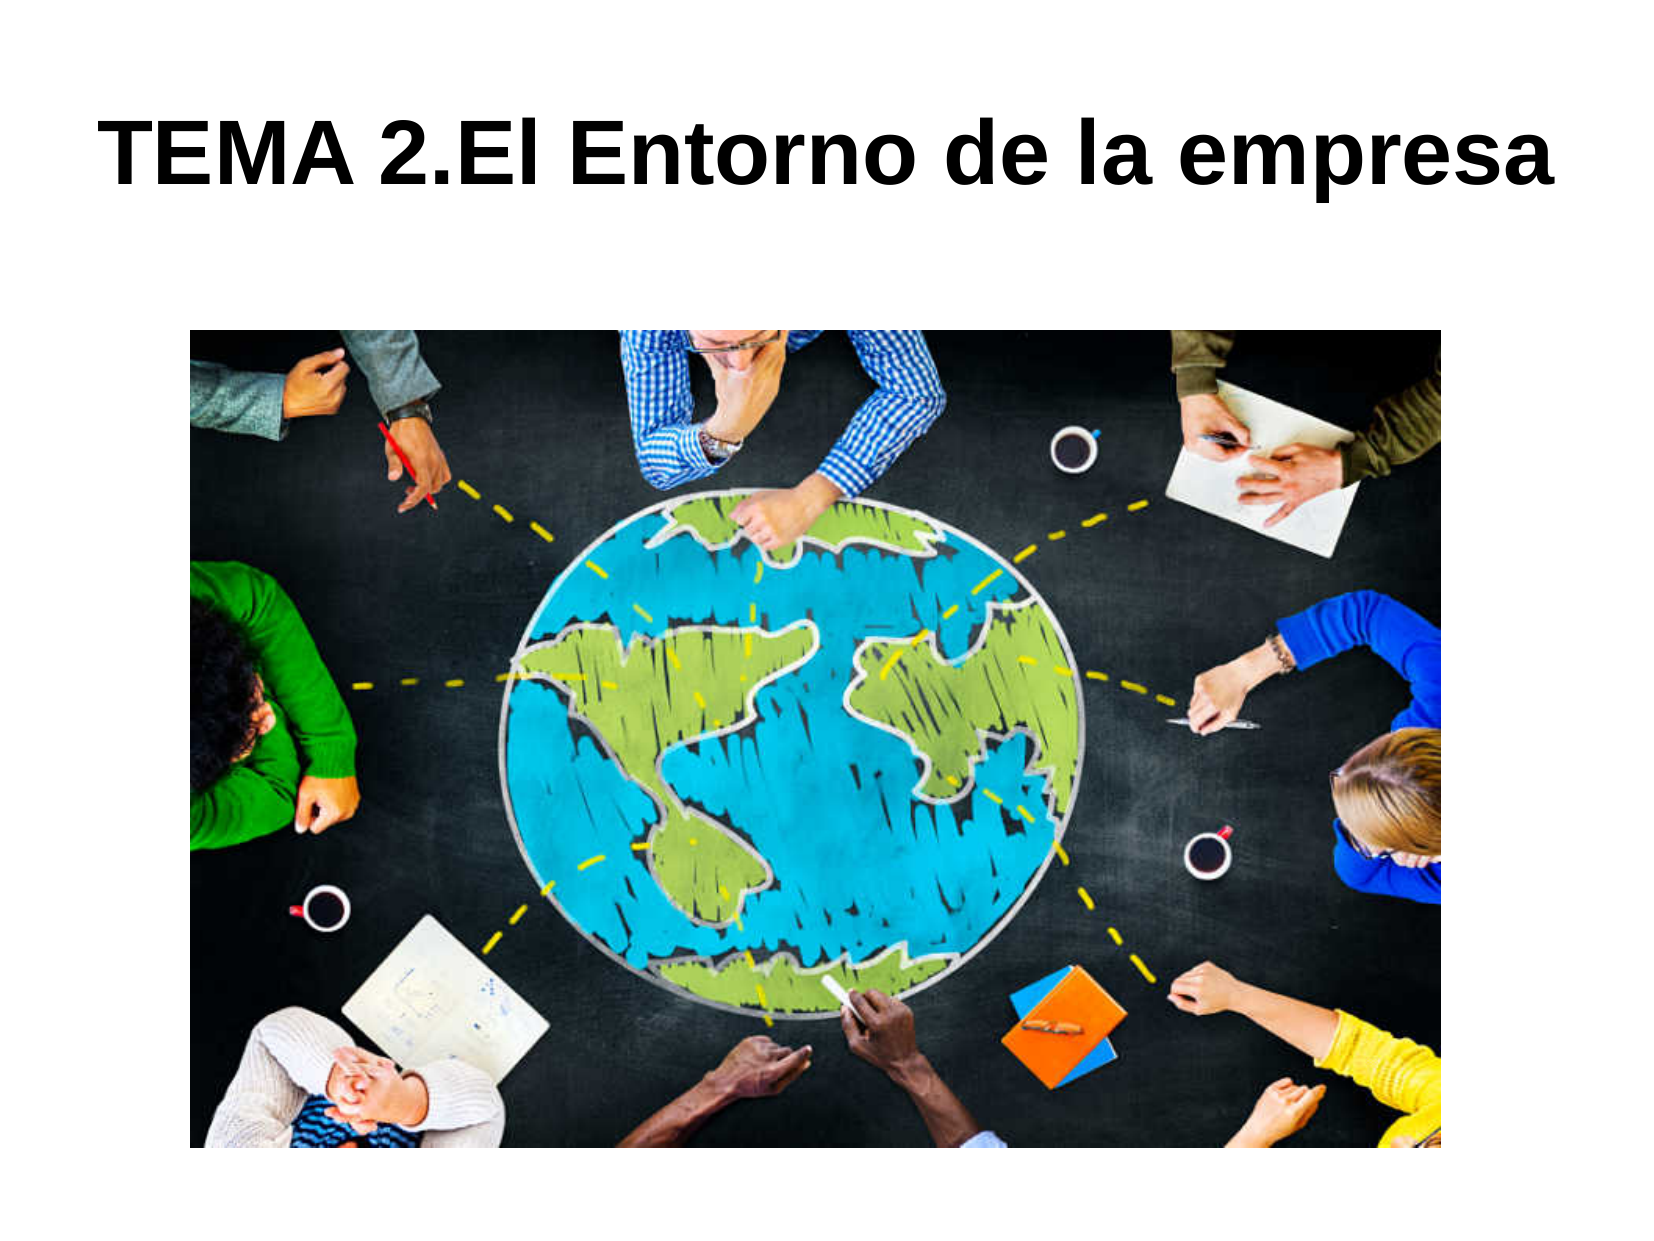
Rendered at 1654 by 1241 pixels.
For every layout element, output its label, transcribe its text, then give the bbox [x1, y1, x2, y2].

picture [190, 330, 1441, 1148]
title TEMA 2.El Entorno de la empresa [82, 49, 1571, 257]
